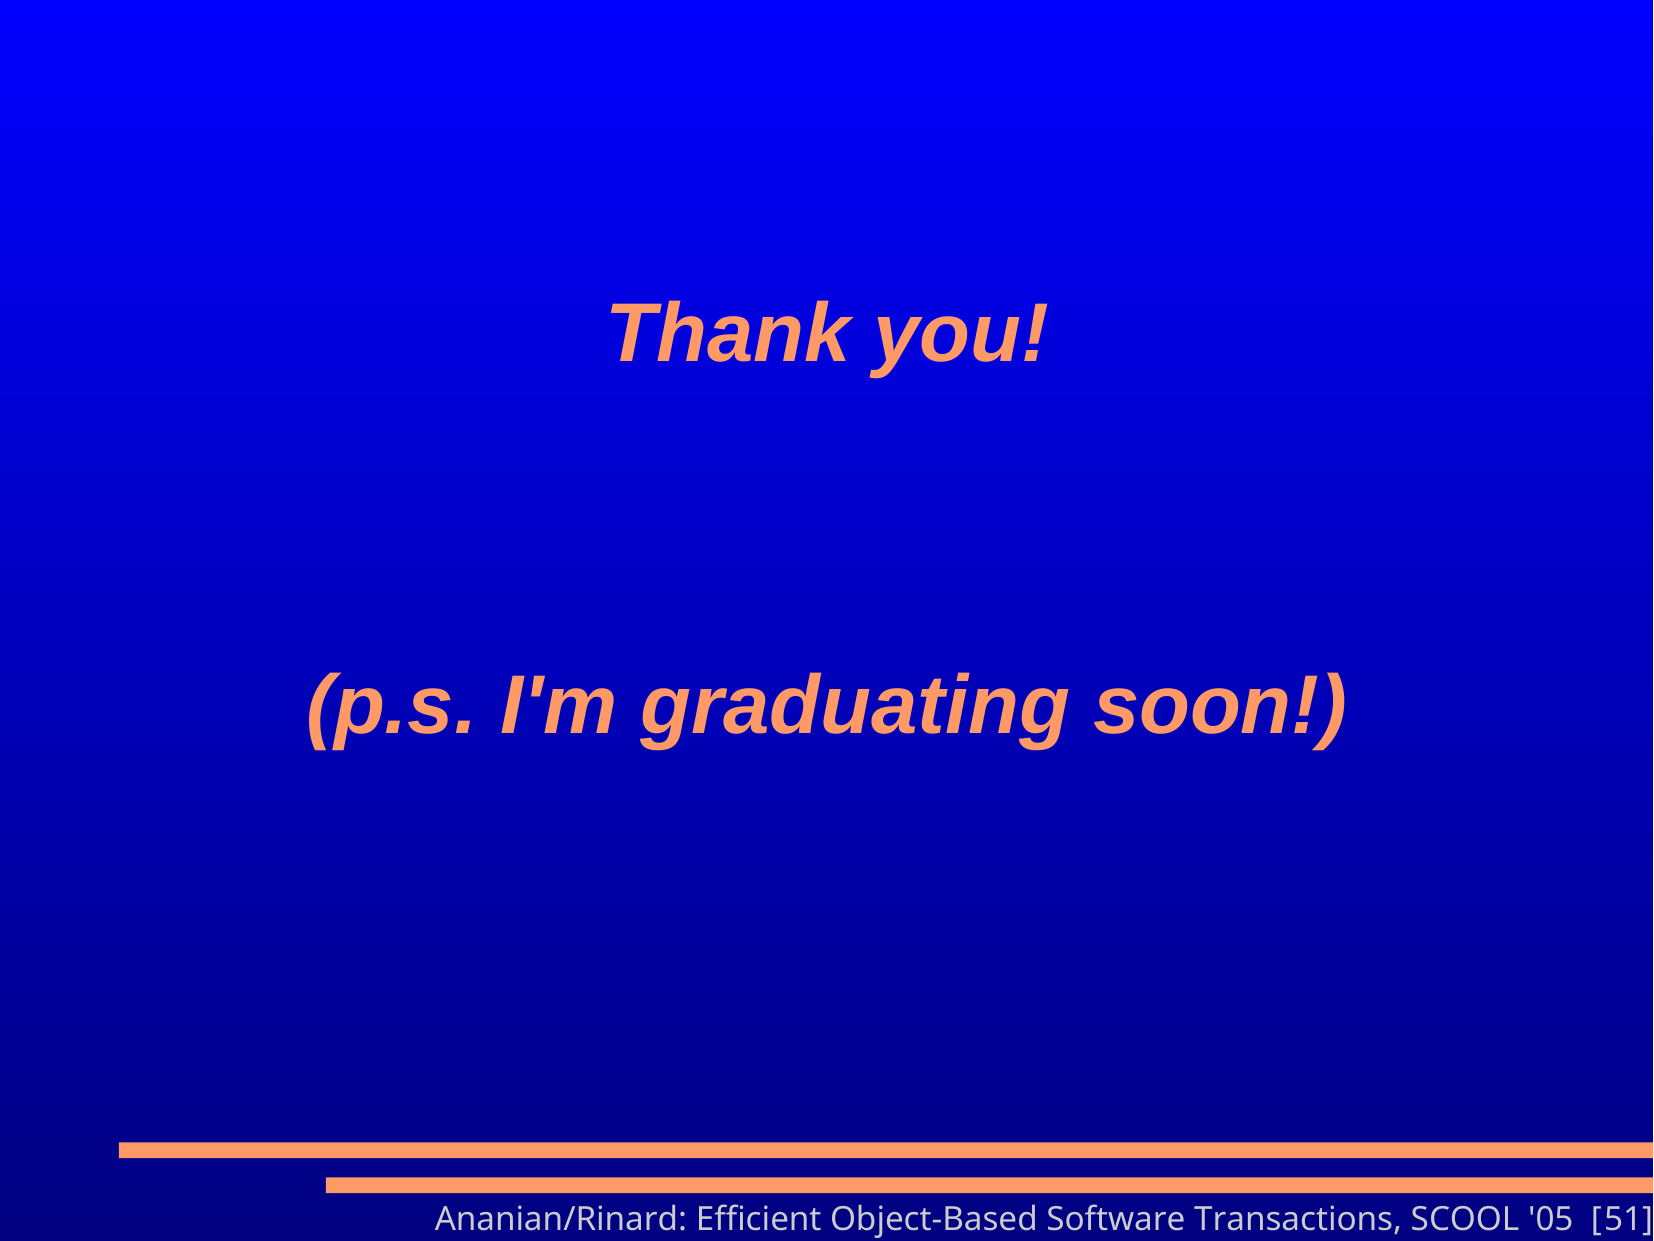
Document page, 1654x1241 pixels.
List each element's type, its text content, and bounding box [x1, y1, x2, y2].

title Thank you! (p.s. I'm graduating soon!) [121, 18, 1534, 1019]
